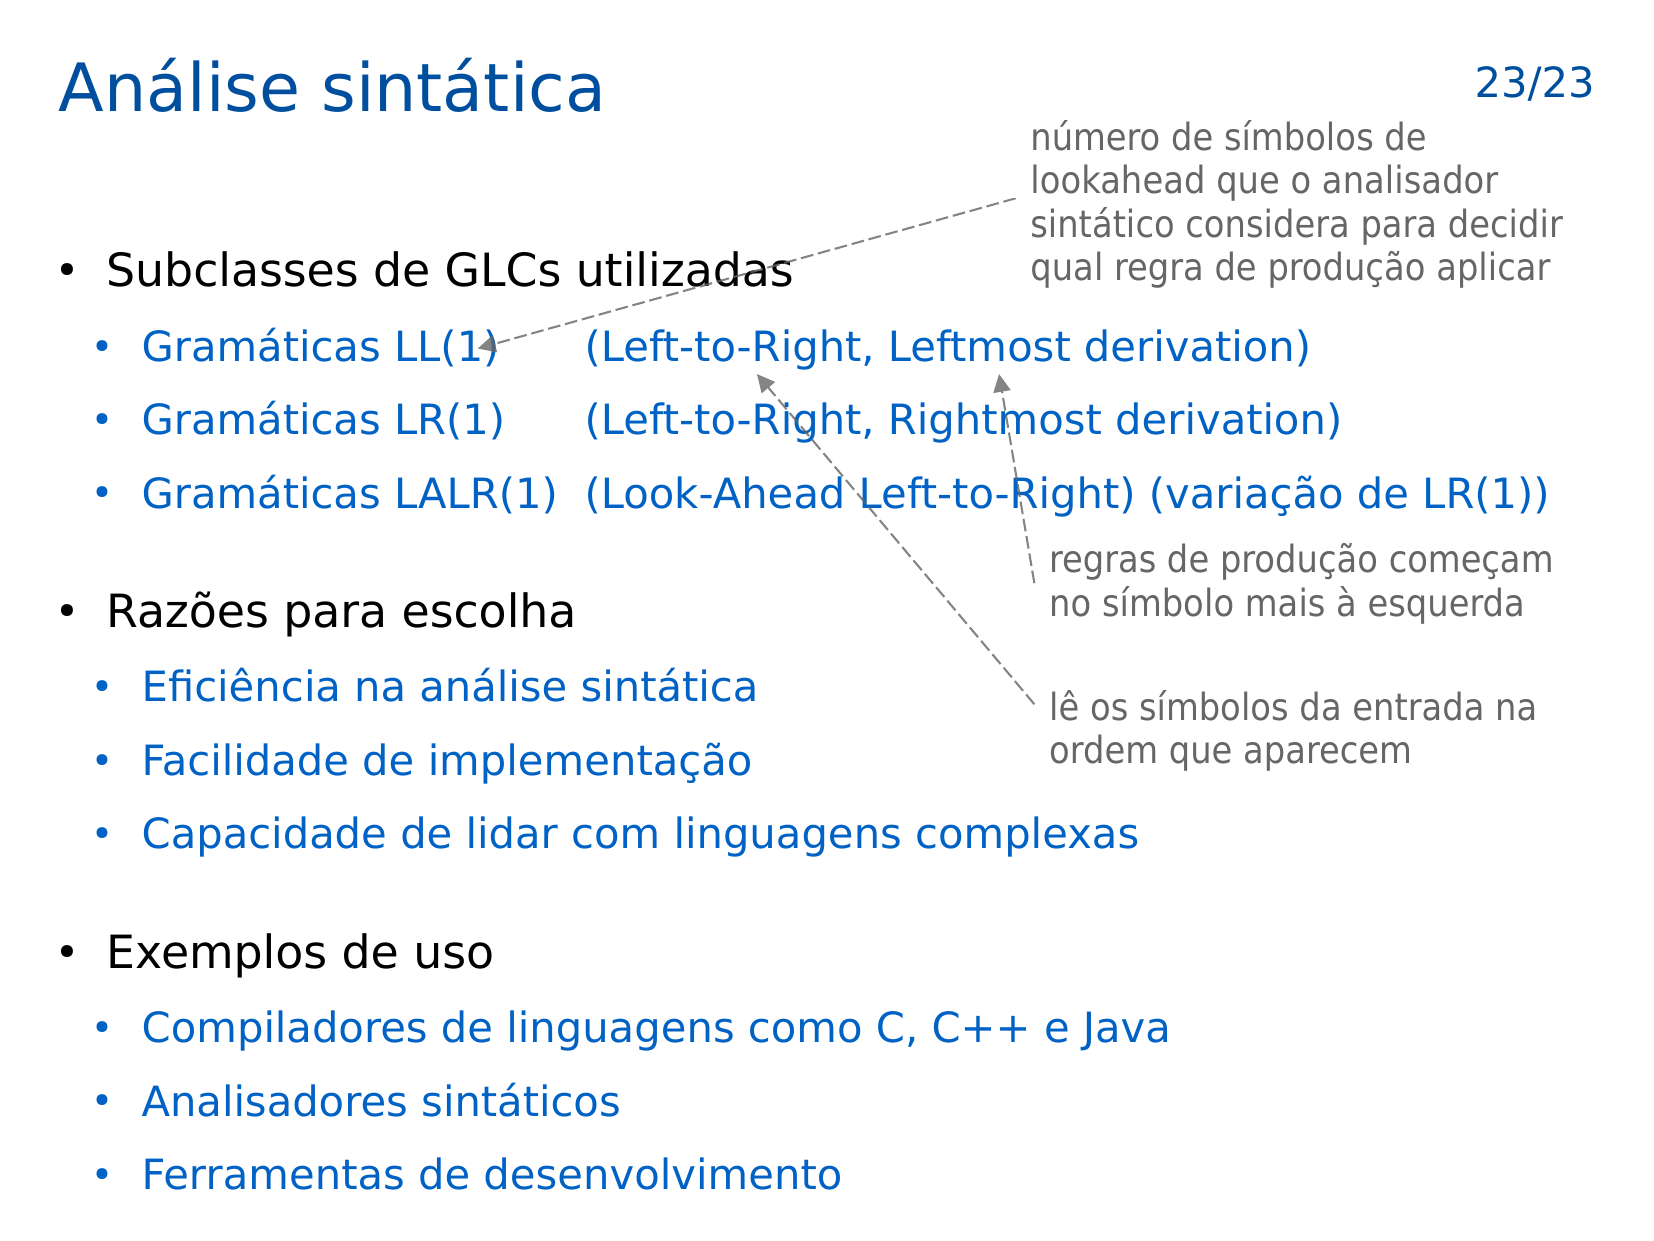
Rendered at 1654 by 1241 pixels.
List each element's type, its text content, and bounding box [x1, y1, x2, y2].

text_box número de símbolos de lookahead que o analisador sintático considera para decidir qual regra de produção aplicar [1015, 108, 1587, 298]
title Análise sintática [59, 29, 1625, 148]
list Subclasses de GLCs utilizadas Gramáticas LL(1) (Left-to-Right, Leftmost derivation) Gramáticas LR(1) (Left-to-Right, Rightmost derivation) Gramáticas LALR(1) (Look-Ahead Left-to-Right) (variação de LR(1)) Razões para escolha Eficiência na análise sintática Facilidade de implementação Capacidade de lidar com linguagens complexas Exemplos de uso Compiladores de linguagens como C, C++ e Java Analisadores sintáticos Ferramentas de desenvolvimento [59, 236, 1595, 1211]
text_box regras de produção começam no símbolo mais à esquerda [1034, 530, 1620, 633]
text_box lê os símbolos da entrada na ordem que aparecem [1034, 677, 1625, 780]
